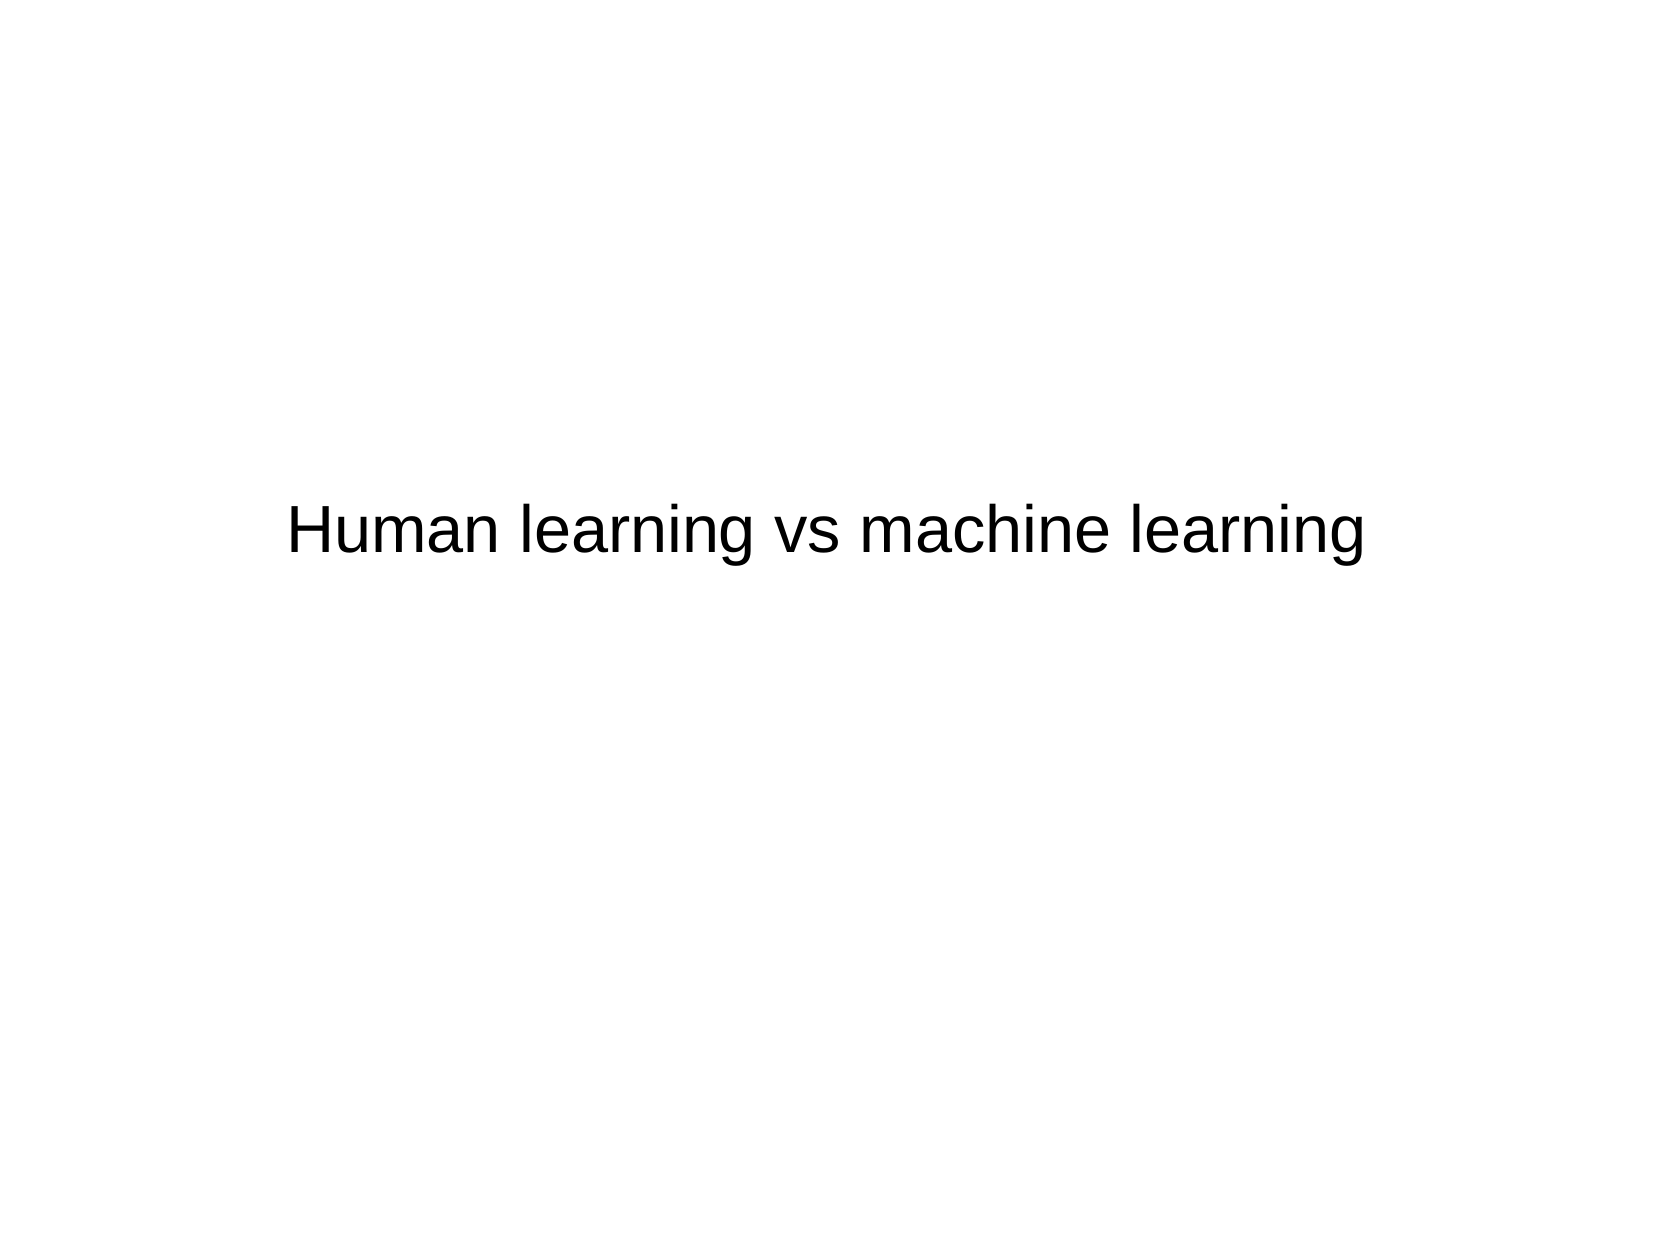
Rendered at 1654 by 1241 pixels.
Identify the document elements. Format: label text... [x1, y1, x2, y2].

subtitle Human learning vs machine learning [82, 49, 1571, 1010]
